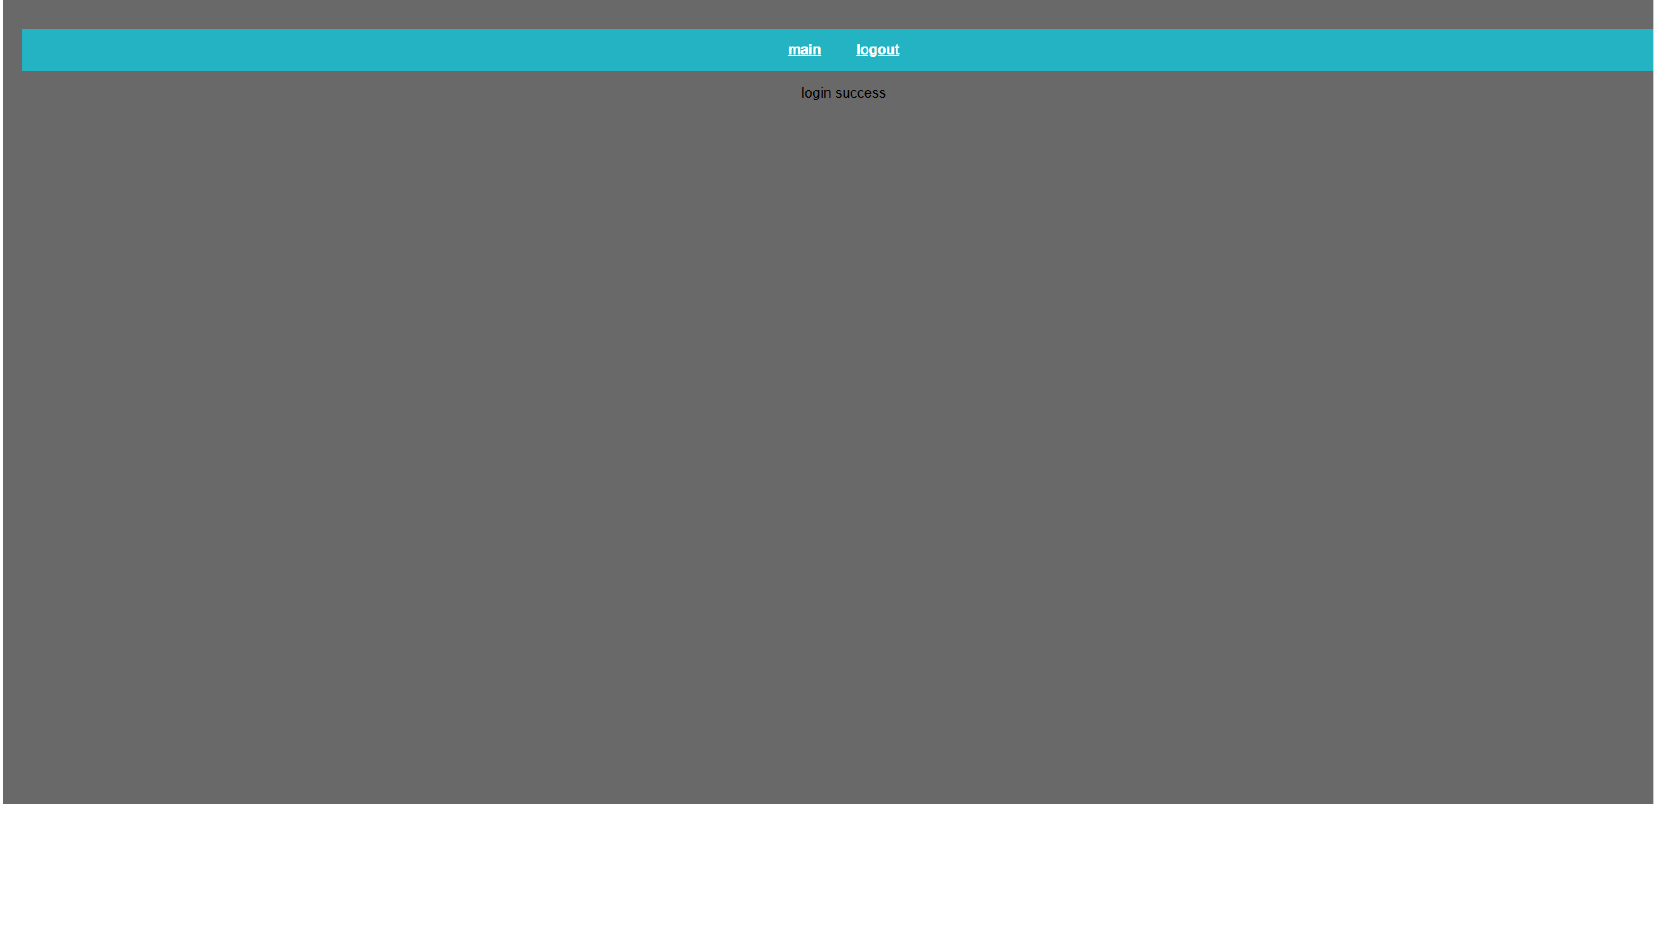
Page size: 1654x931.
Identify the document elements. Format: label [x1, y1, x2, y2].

picture [3, 0, 1654, 804]
